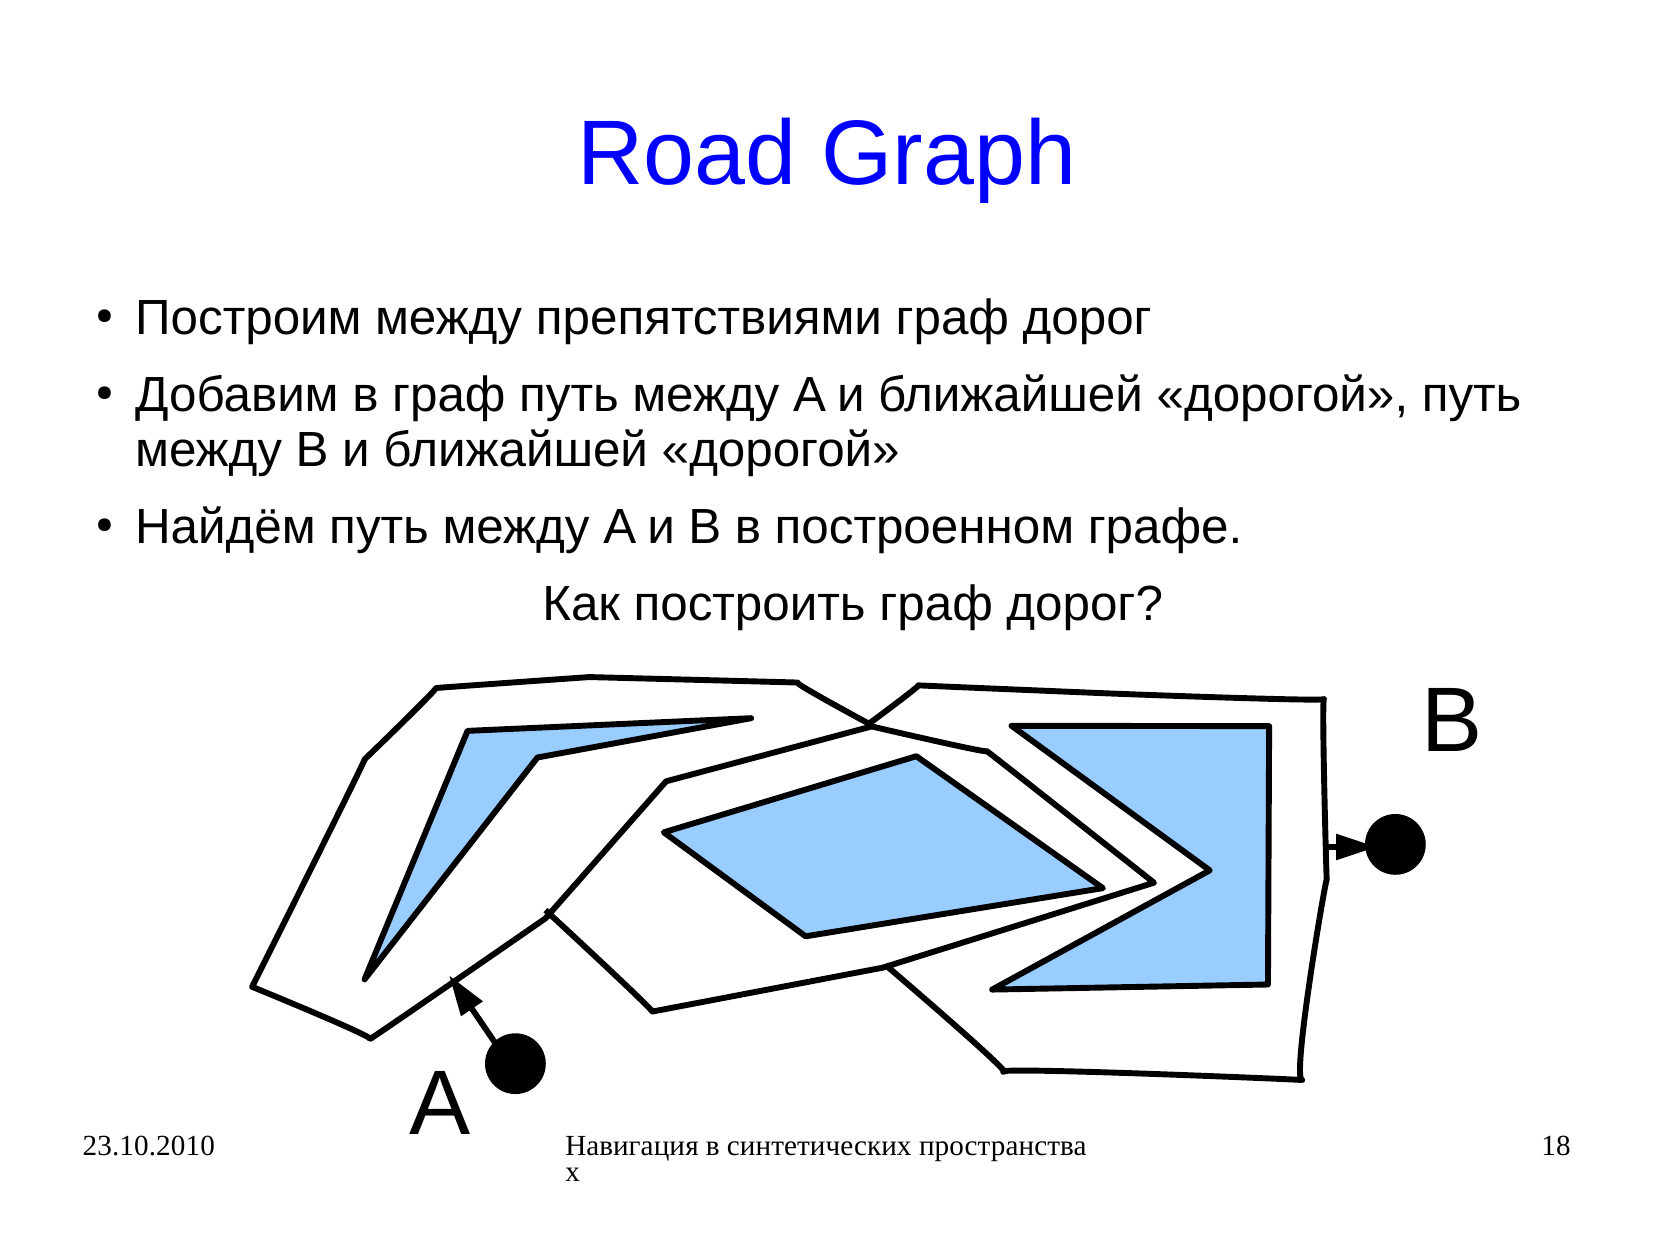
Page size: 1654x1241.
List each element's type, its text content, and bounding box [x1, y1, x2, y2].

title Road Graph [82, 49, 1571, 257]
text_box B [1406, 660, 1498, 779]
text_box [663, 756, 1103, 937]
text_box [992, 725, 1270, 990]
list Построим между препятствиями граф дорог Добавим в граф путь между A и ближайшей «дорогой», путь между B и ближайшей «дорогой» Найдём путь между A и B в построенном графе. Как построить граф дорог? [82, 290, 1571, 634]
text_box [364, 718, 752, 980]
text_box [487, 1036, 543, 1092]
text_box [1368, 816, 1423, 872]
text_box A [394, 1044, 486, 1206]
